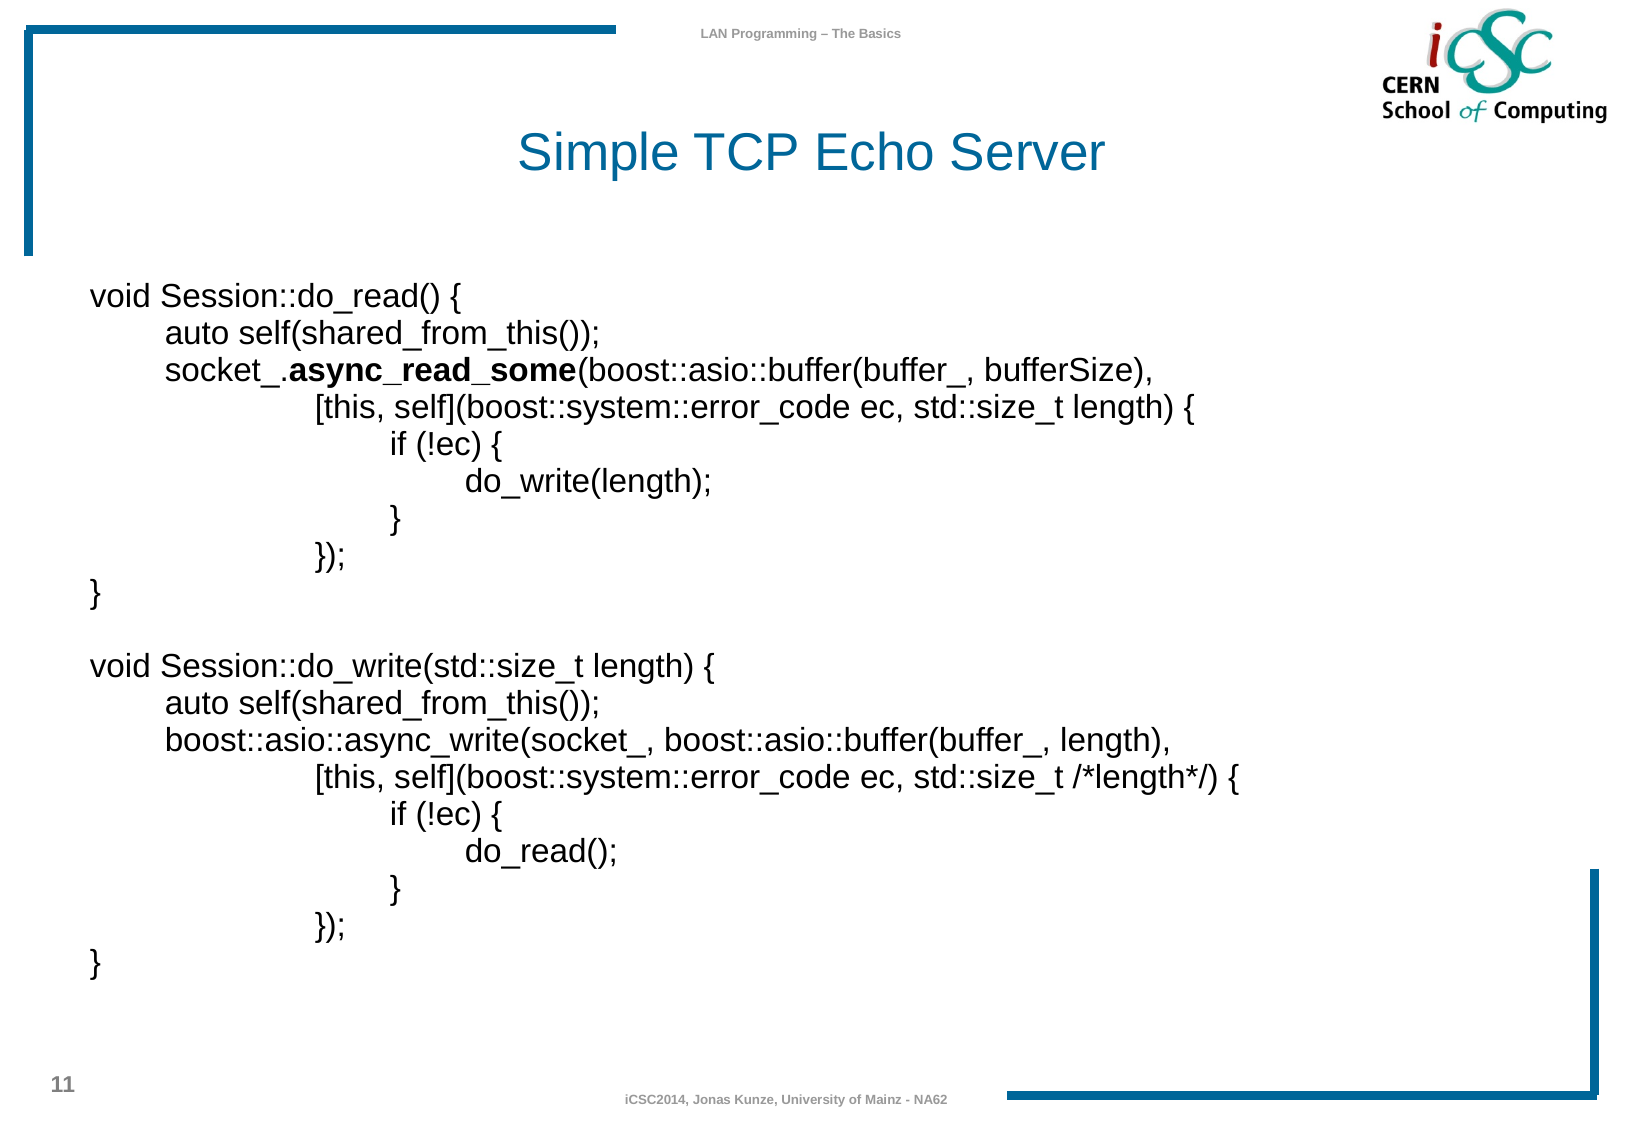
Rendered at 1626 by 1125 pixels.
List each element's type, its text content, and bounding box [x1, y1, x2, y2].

picture [1381, 8, 1608, 125]
title Simple TCP Echo Server [81, 44, 1544, 233]
text_box void Session::do_read() { auto self(shared_from_this()); socket_.async_read_some(boost::asio::buffer(buffer_, bufferSize), [this, self](boost::system::error_code ec, std::size_t length) { if (!ec) { do_write(length); } }); } void Session::do_write(std::size_t length) { auto self(shared_from_this()); boost::asio::async_write(socket_, boost::asio::buffer(buffer_, length), [this, self](boost::system::error_code ec, std::size_t /*length*/) { if (!ec) { do_read(); } }); } [75, 270, 1546, 1071]
